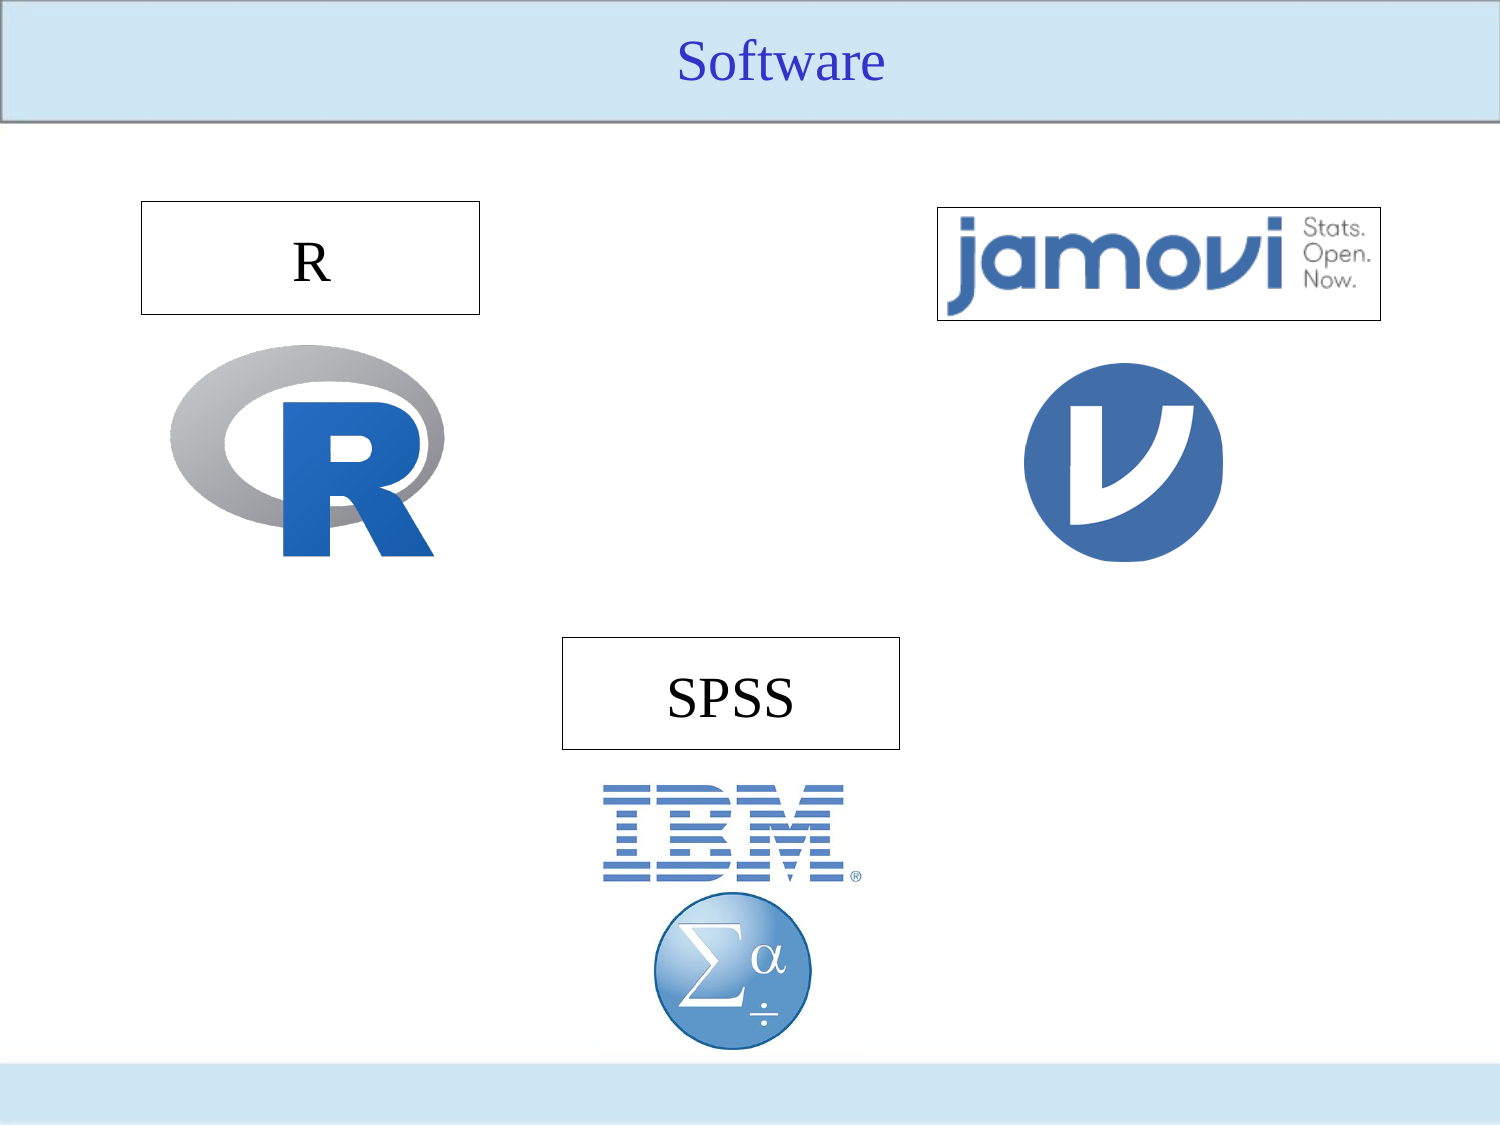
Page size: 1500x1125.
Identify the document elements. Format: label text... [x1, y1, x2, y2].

text_box SPSS [562, 637, 900, 750]
picture [0, 0, 1500, 1125]
title Software [249, 13, 1313, 101]
text_box R [278, 215, 347, 301]
